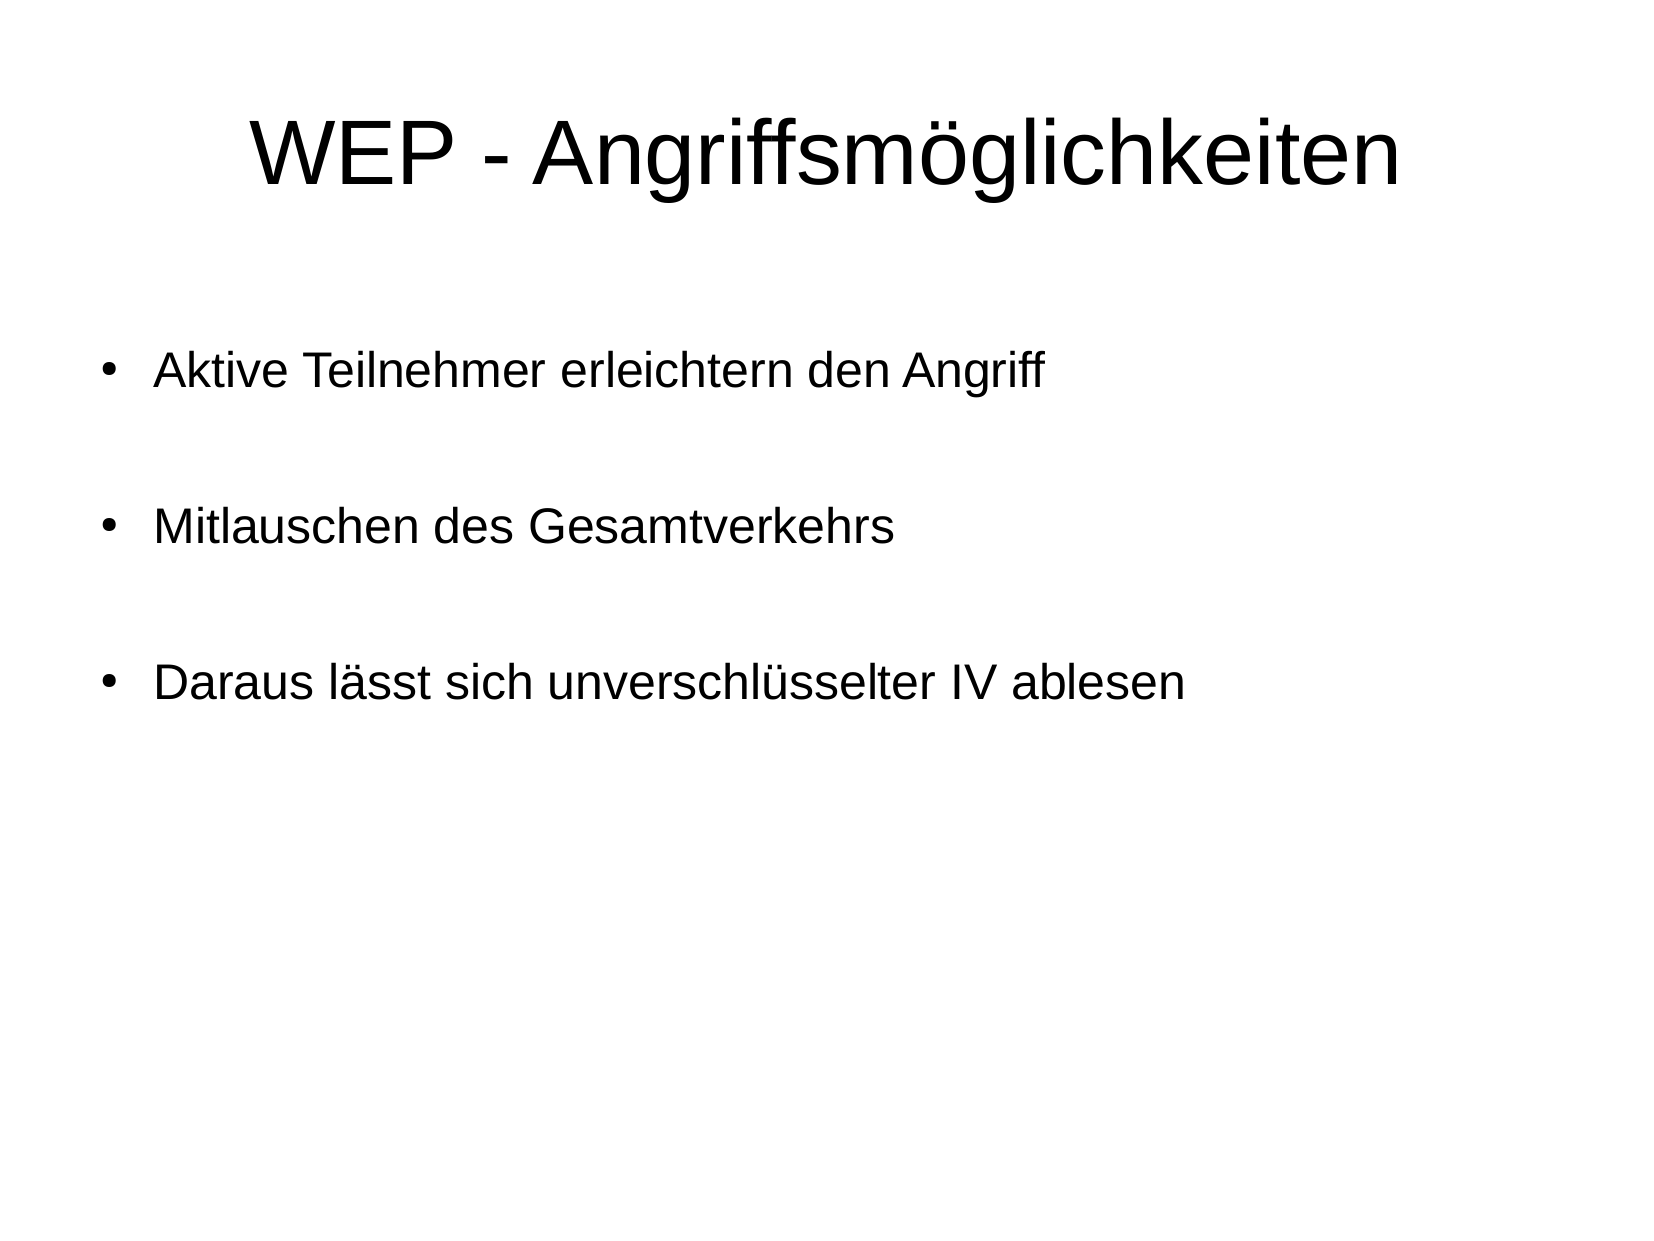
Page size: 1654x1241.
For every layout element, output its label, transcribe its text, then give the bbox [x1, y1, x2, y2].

list Aktive Teilnehmer erleichtern den Angriff Mitlauschen des Gesamtverkehrs Daraus lässt sich unverschlüsselter IV ablesen [82, 342, 1571, 1010]
title WEP - Angriffsmöglichkeiten [82, 49, 1571, 257]
